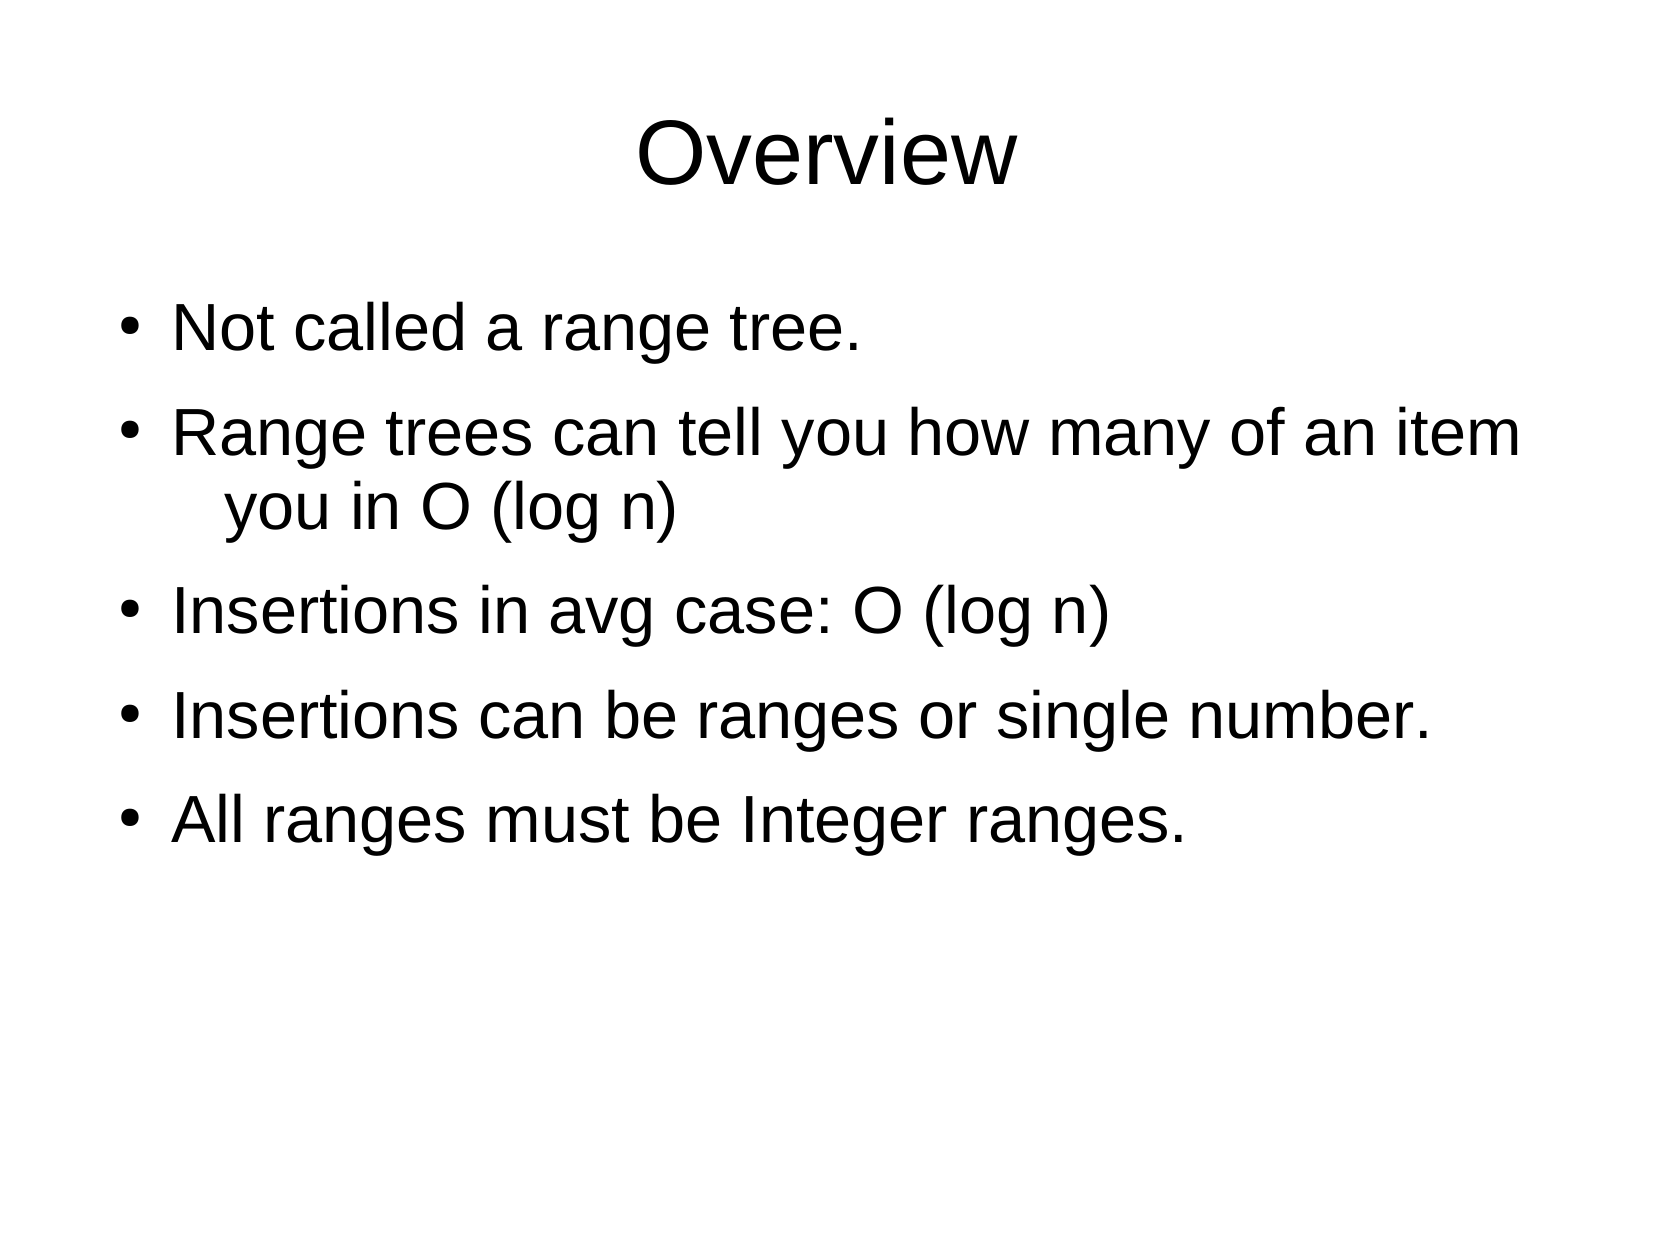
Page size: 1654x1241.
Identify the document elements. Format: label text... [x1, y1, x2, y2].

title Overview [82, 49, 1571, 257]
list Not called a range tree. Range trees can tell you how many of an item you in O (log n) Insertions in avg case: O (log n) Insertions can be ranges or single number. All ranges must be Integer ranges. [82, 290, 1571, 1109]
